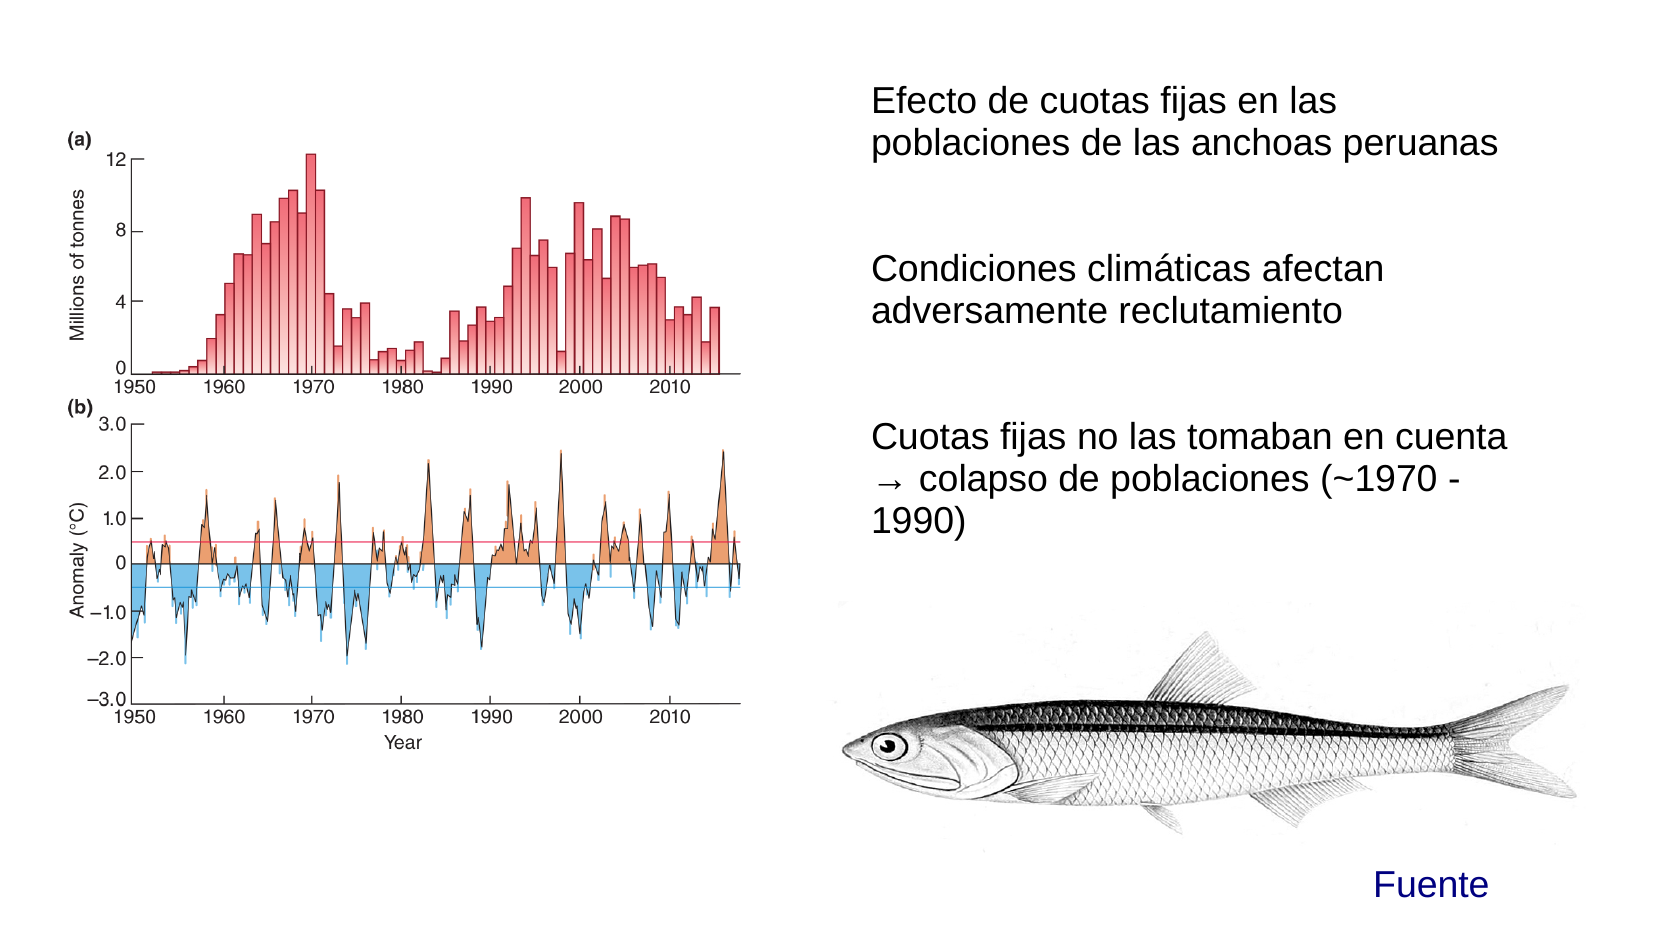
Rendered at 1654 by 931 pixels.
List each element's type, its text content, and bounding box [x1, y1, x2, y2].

picture [65, 123, 768, 753]
picture [826, 601, 1586, 857]
text_box Efecto de cuotas fijas en las poblaciones de las anchoas peruanas Condiciones climáticas afectan adversamente reclutamiento Cuotas fijas no las tomaban en cuenta → colapso de poblaciones (~1970 - 1990) [856, 71, 1536, 591]
text_box Fuente [1358, 856, 1595, 914]
